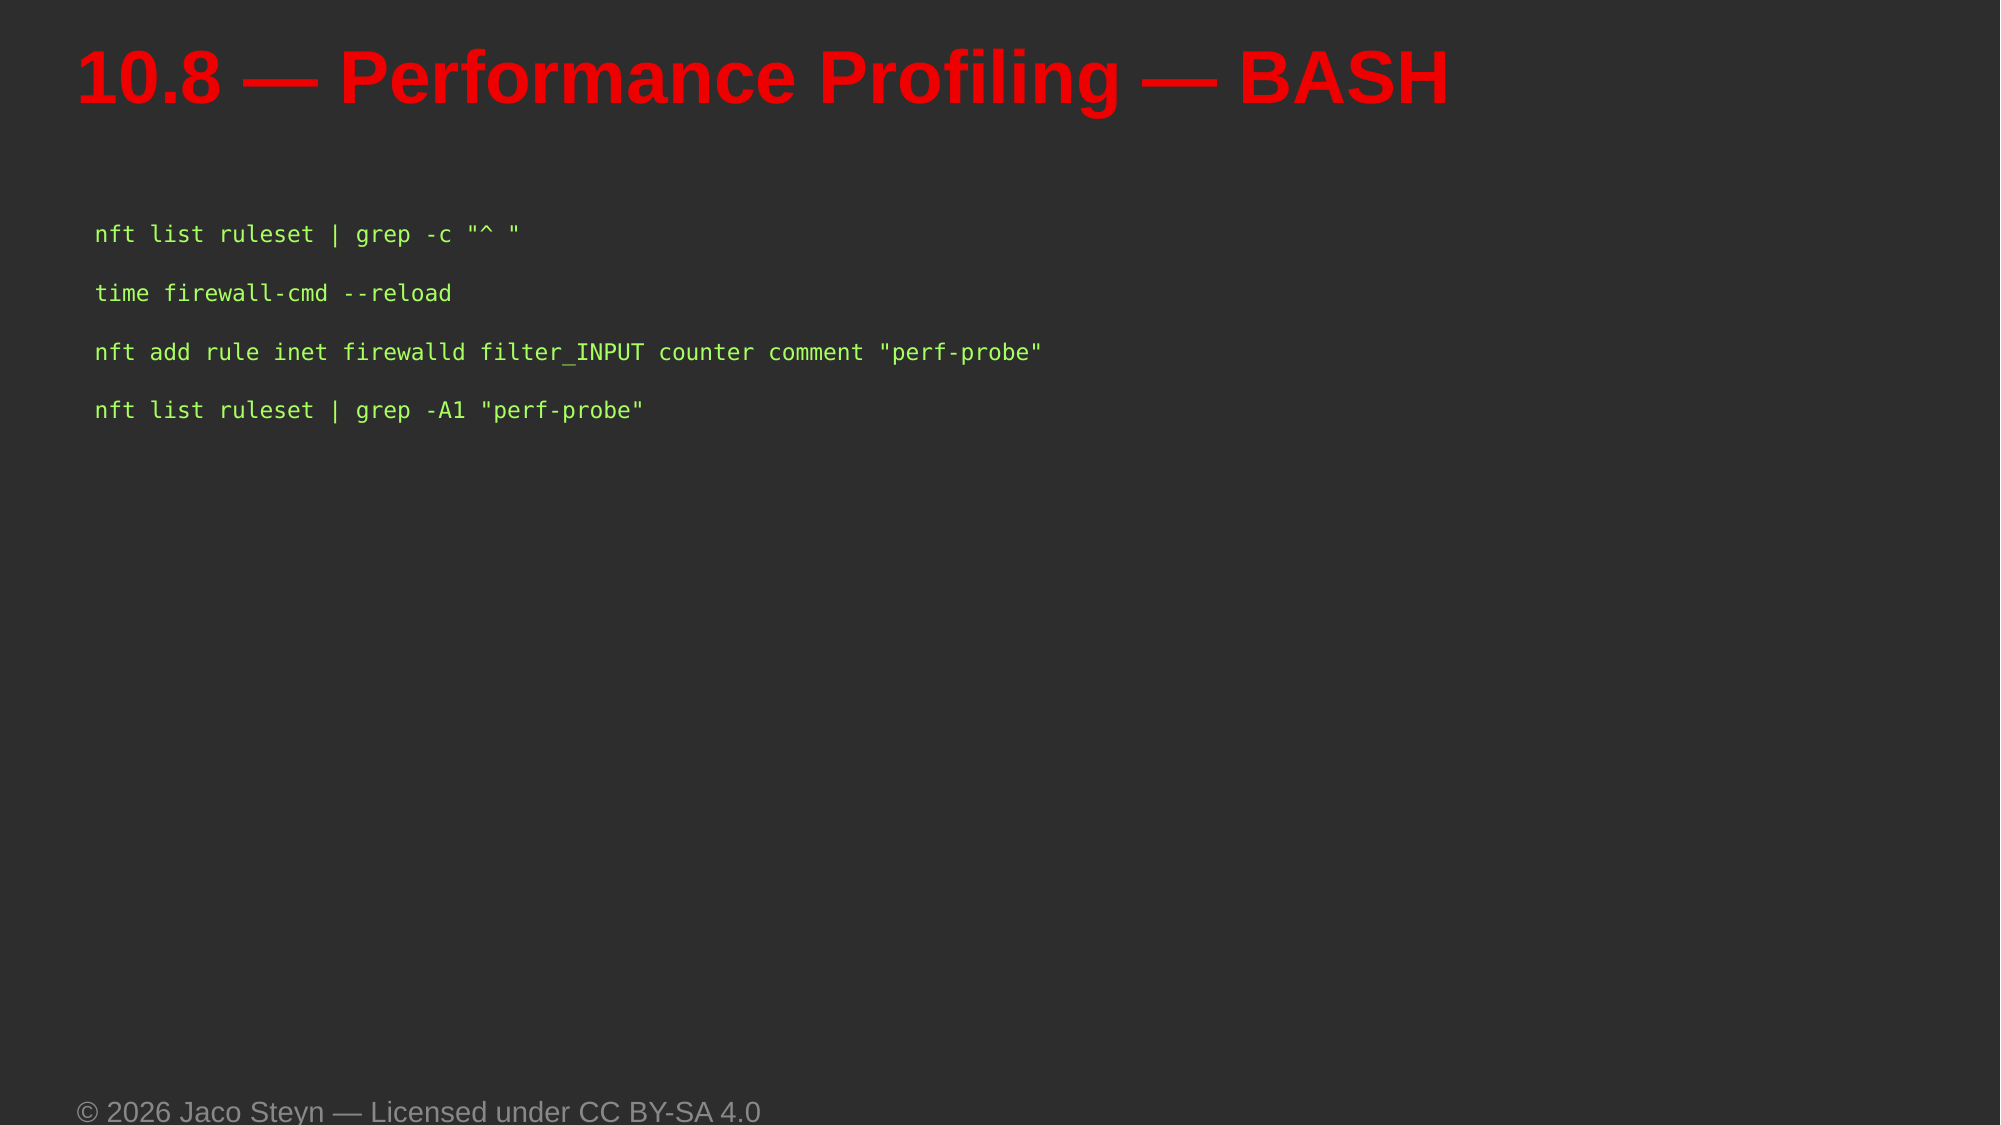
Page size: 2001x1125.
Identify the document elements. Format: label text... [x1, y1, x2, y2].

text_box 10.8 — Performance Profiling — BASH [59, 23, 1942, 178]
text_box nft list ruleset | grep -c "^ " time firewall-cmd --reload nft add rule inet firewalld filter_INPUT counter comment "perf-probe" nft list ruleset | grep -A1 "perf-probe" [59, 194, 1942, 1052]
text_box © 2026 Jaco Steyn — Licensed under CC BY-SA 4.0 [59, 1083, 1942, 1120]
